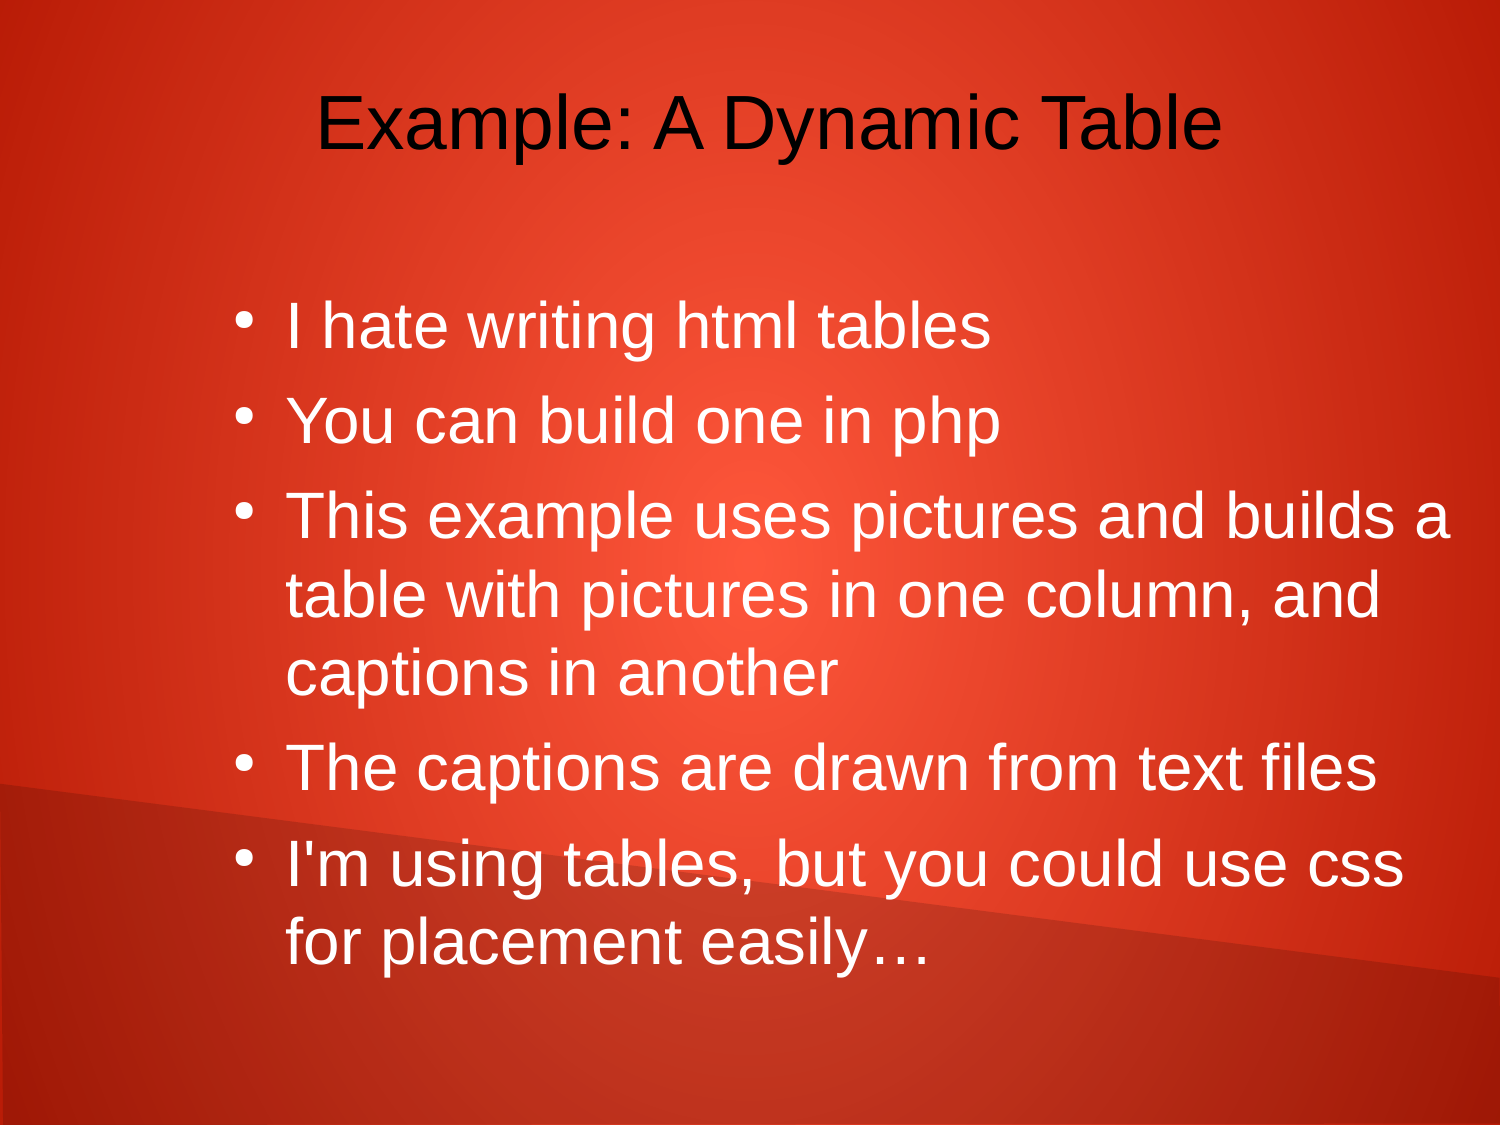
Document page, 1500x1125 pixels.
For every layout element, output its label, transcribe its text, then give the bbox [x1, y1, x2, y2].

title Example: A Dynamic Table [24, 24, 1488, 213]
list I hate writing html tables You can build one in php This example uses pictures and builds a table with pictures in one column, and captions in another The captions are drawn from text files I'm using tables, but you could use css for placement easily… [200, 275, 1476, 1026]
